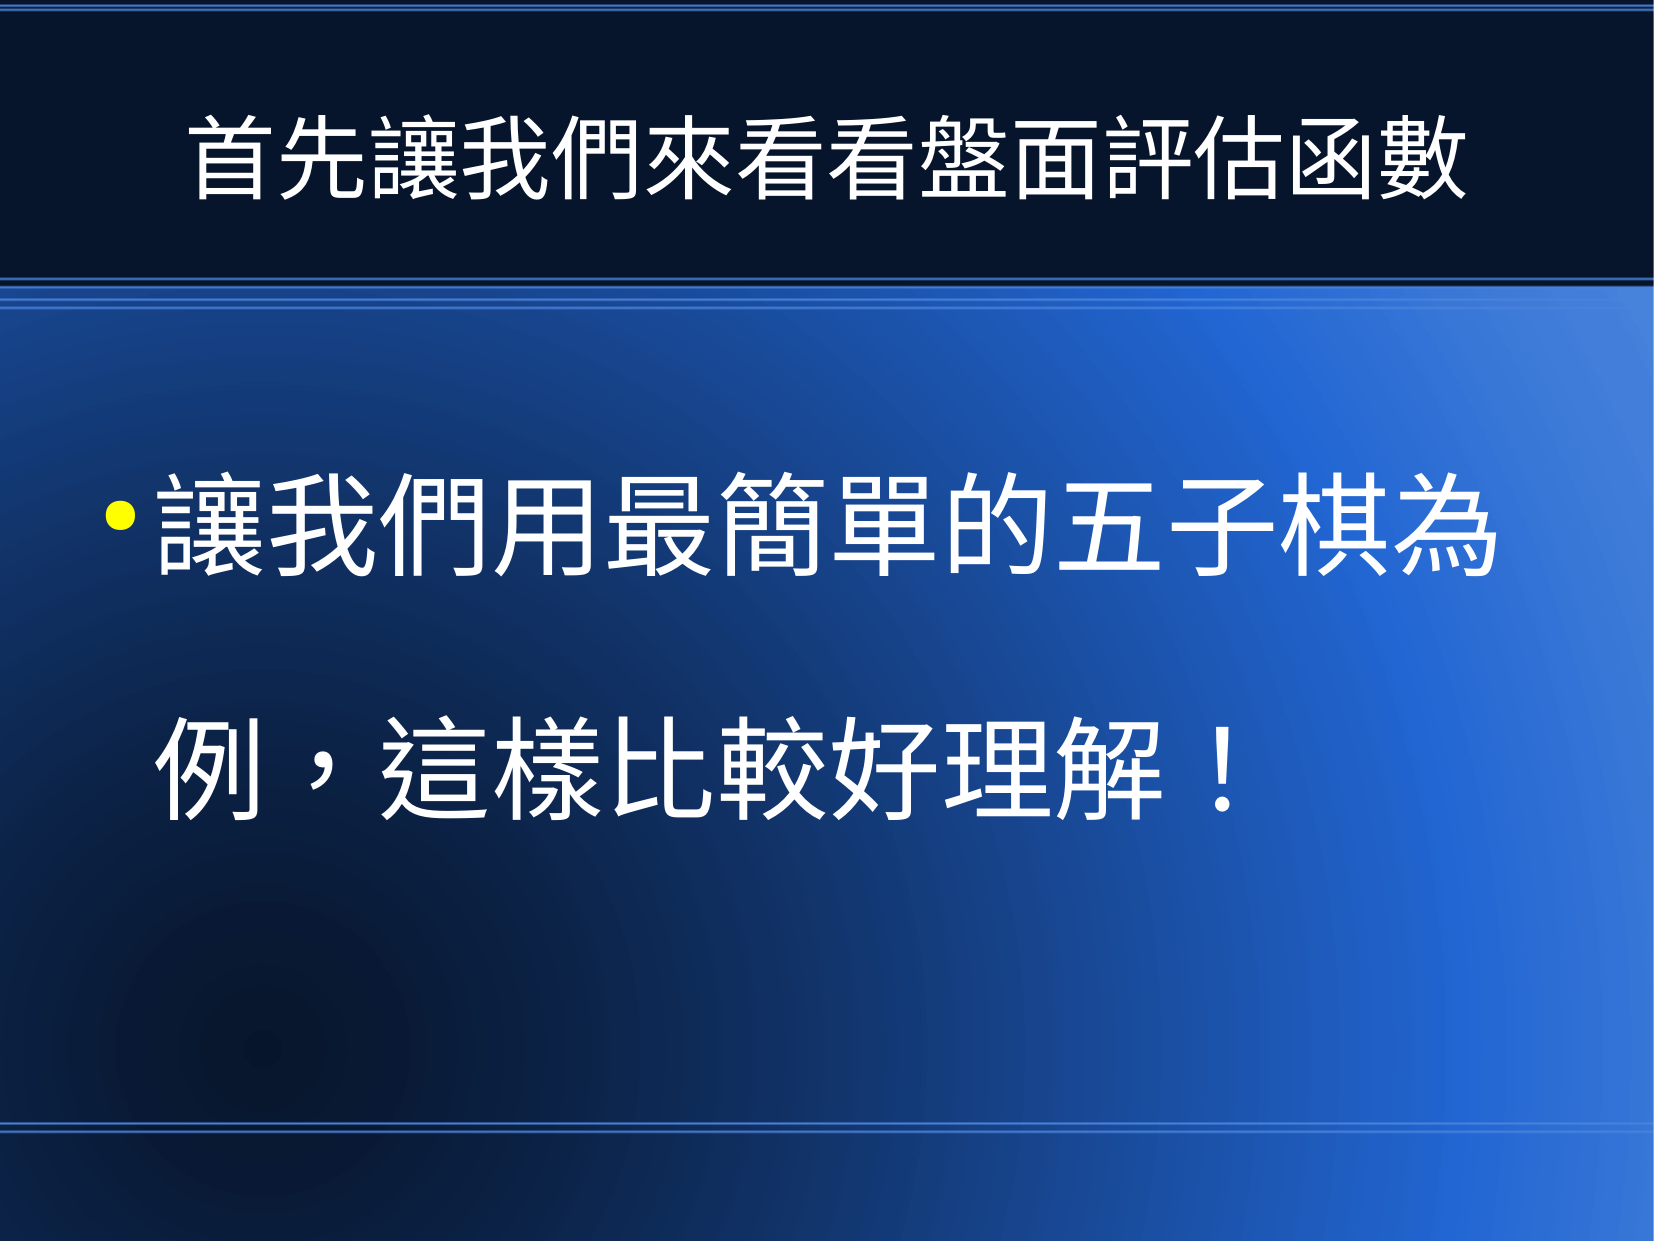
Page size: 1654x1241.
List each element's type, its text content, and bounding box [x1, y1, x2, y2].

picture [0, 0, 1654, 1241]
title 首先讓我們來看看盤面評估函數 [82, 49, 1571, 257]
list 讓我們用最簡單的五子棋為例，這樣比較好理解！ [82, 355, 1571, 1241]
